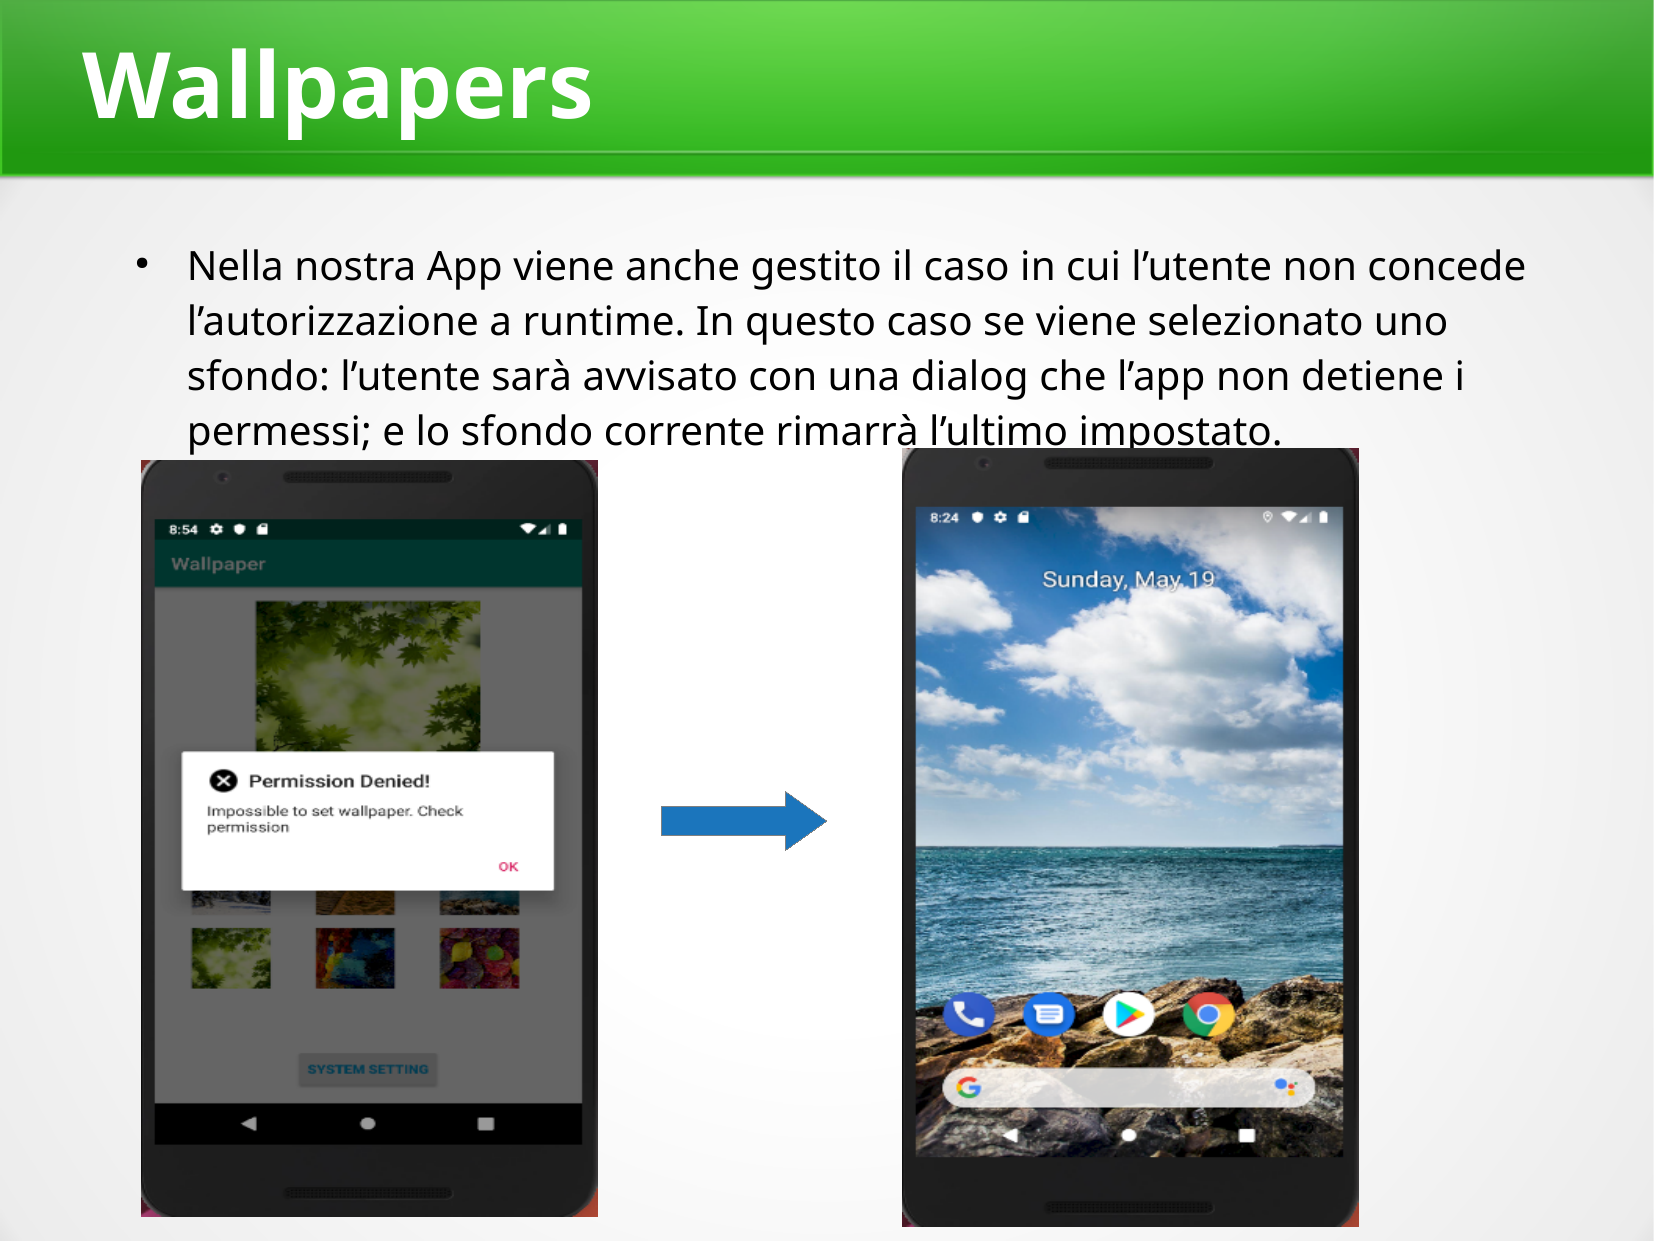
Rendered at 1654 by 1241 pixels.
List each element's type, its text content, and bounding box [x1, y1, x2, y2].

title Wallpapers [82, 11, 1571, 154]
text_box [661, 791, 827, 851]
list Nella nostra App viene anche gestito il caso in cui l’utente non concede l’autorizzazione a runtime. In questo caso se viene selezionato uno sfondo: l’utente sarà avvisato con una dialog che l’app non detiene i permessi; e lo sfondo corrente rimarrà l’ultimo impostato. [118, 153, 1536, 508]
picture [0, 0, 1654, 1241]
